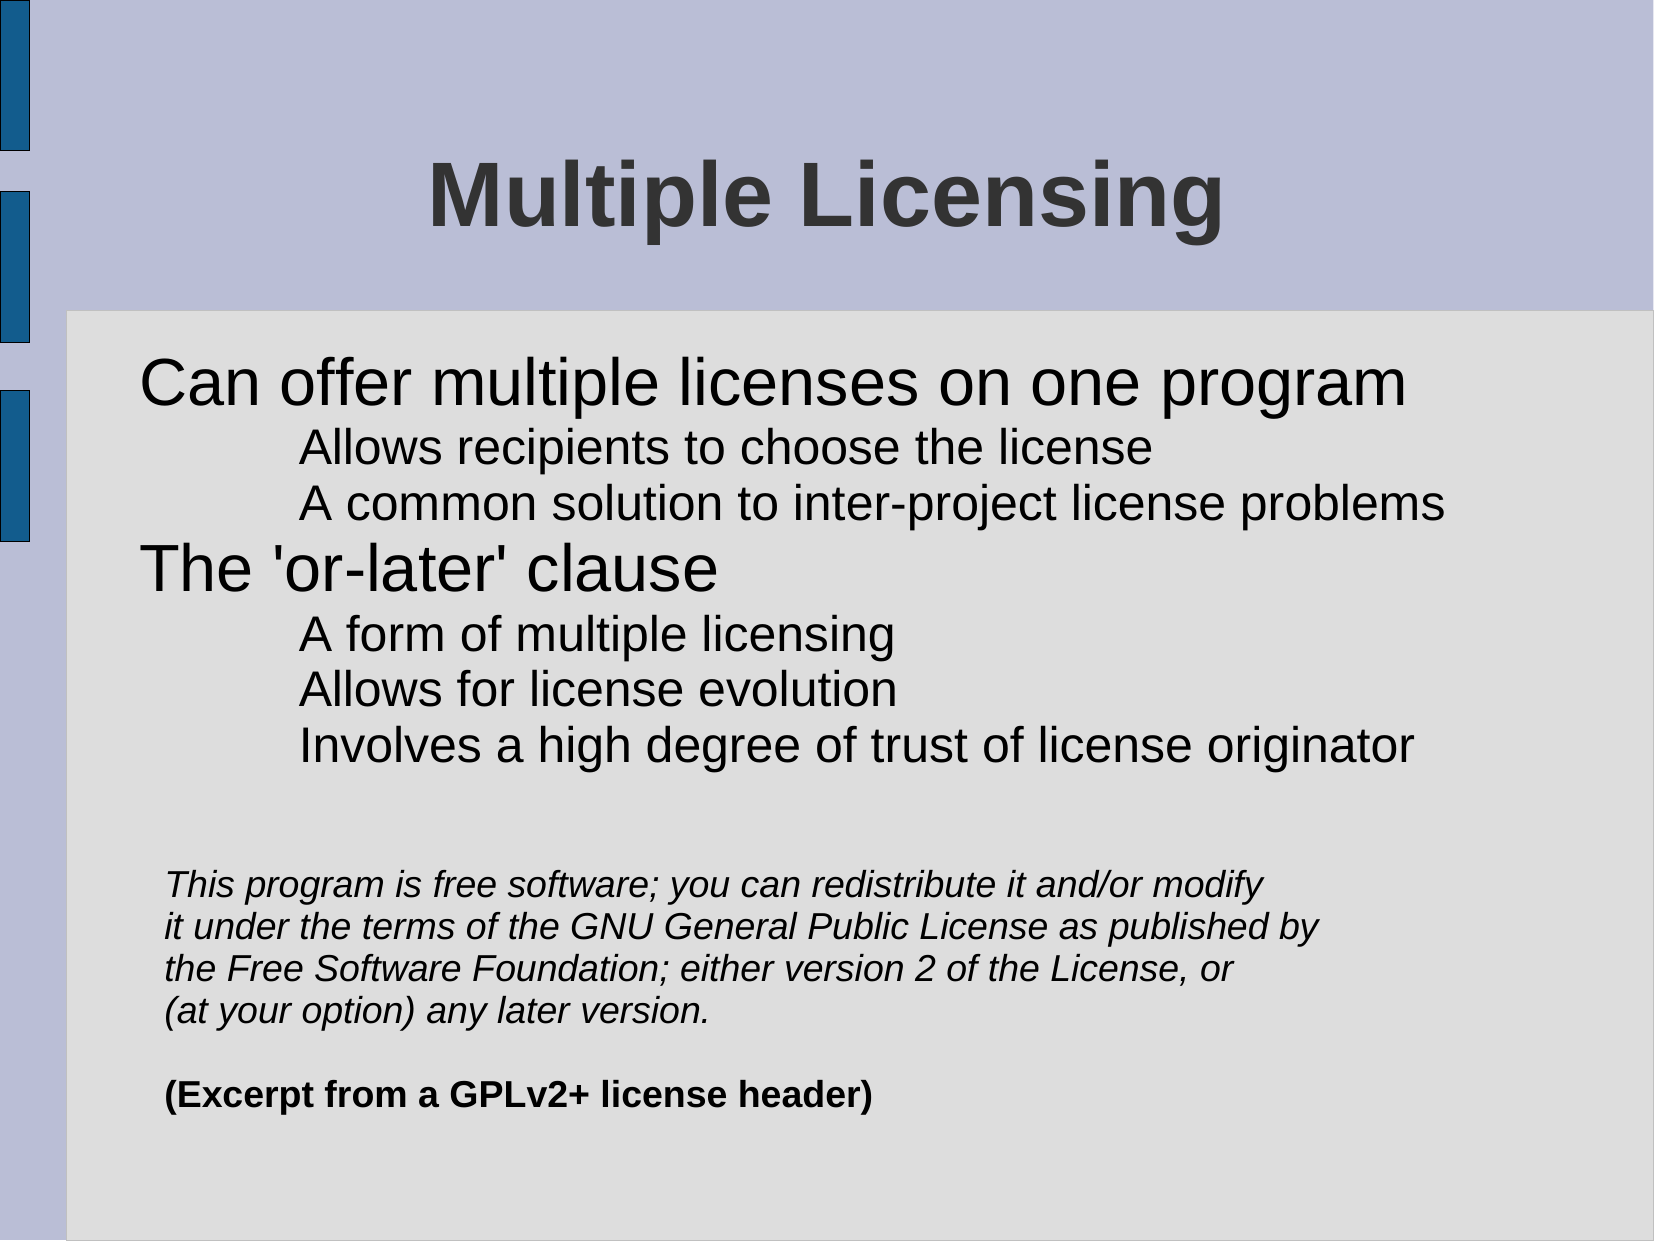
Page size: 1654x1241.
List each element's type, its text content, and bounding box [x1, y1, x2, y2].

list Can offer multiple licenses on one program Allows recipients to choose the license A common solution to inter-project license problems The 'or-later' clause A form of multiple licensing Allows for license evolution Involves a high degree of trust of license originator [121, 344, 1534, 1112]
title Multiple Licensing [121, 91, 1534, 299]
text_box This program is free software; you can redistribute it and/or modify it under the terms of the GNU General Public License as published by the Free Software Foundation; either version 2 of the License, or (at your option) any later version. (Excerpt from a GPLv2+ license header) [118, 856, 1359, 1124]
